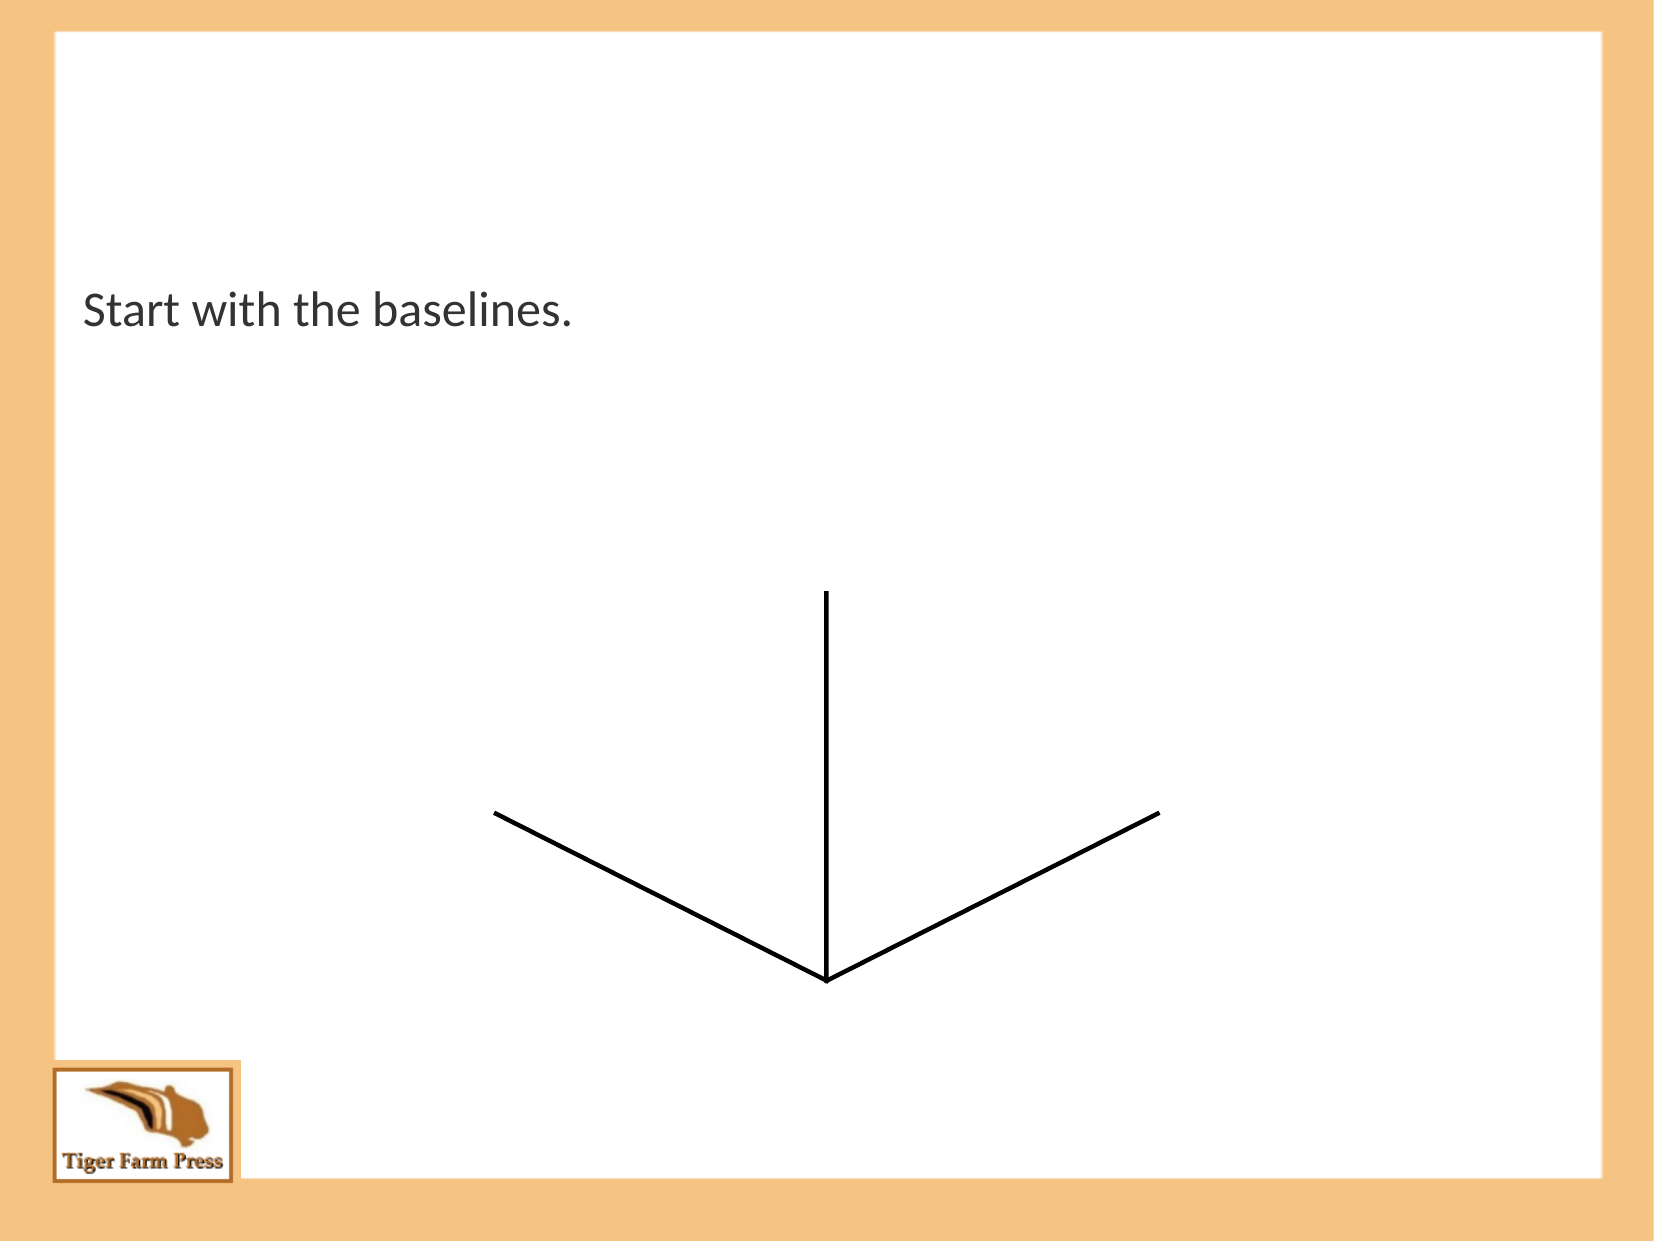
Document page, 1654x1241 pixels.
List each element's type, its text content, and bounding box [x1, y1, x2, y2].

picture [0, 0, 1654, 1241]
list Start with the baselines. [82, 290, 1572, 1109]
